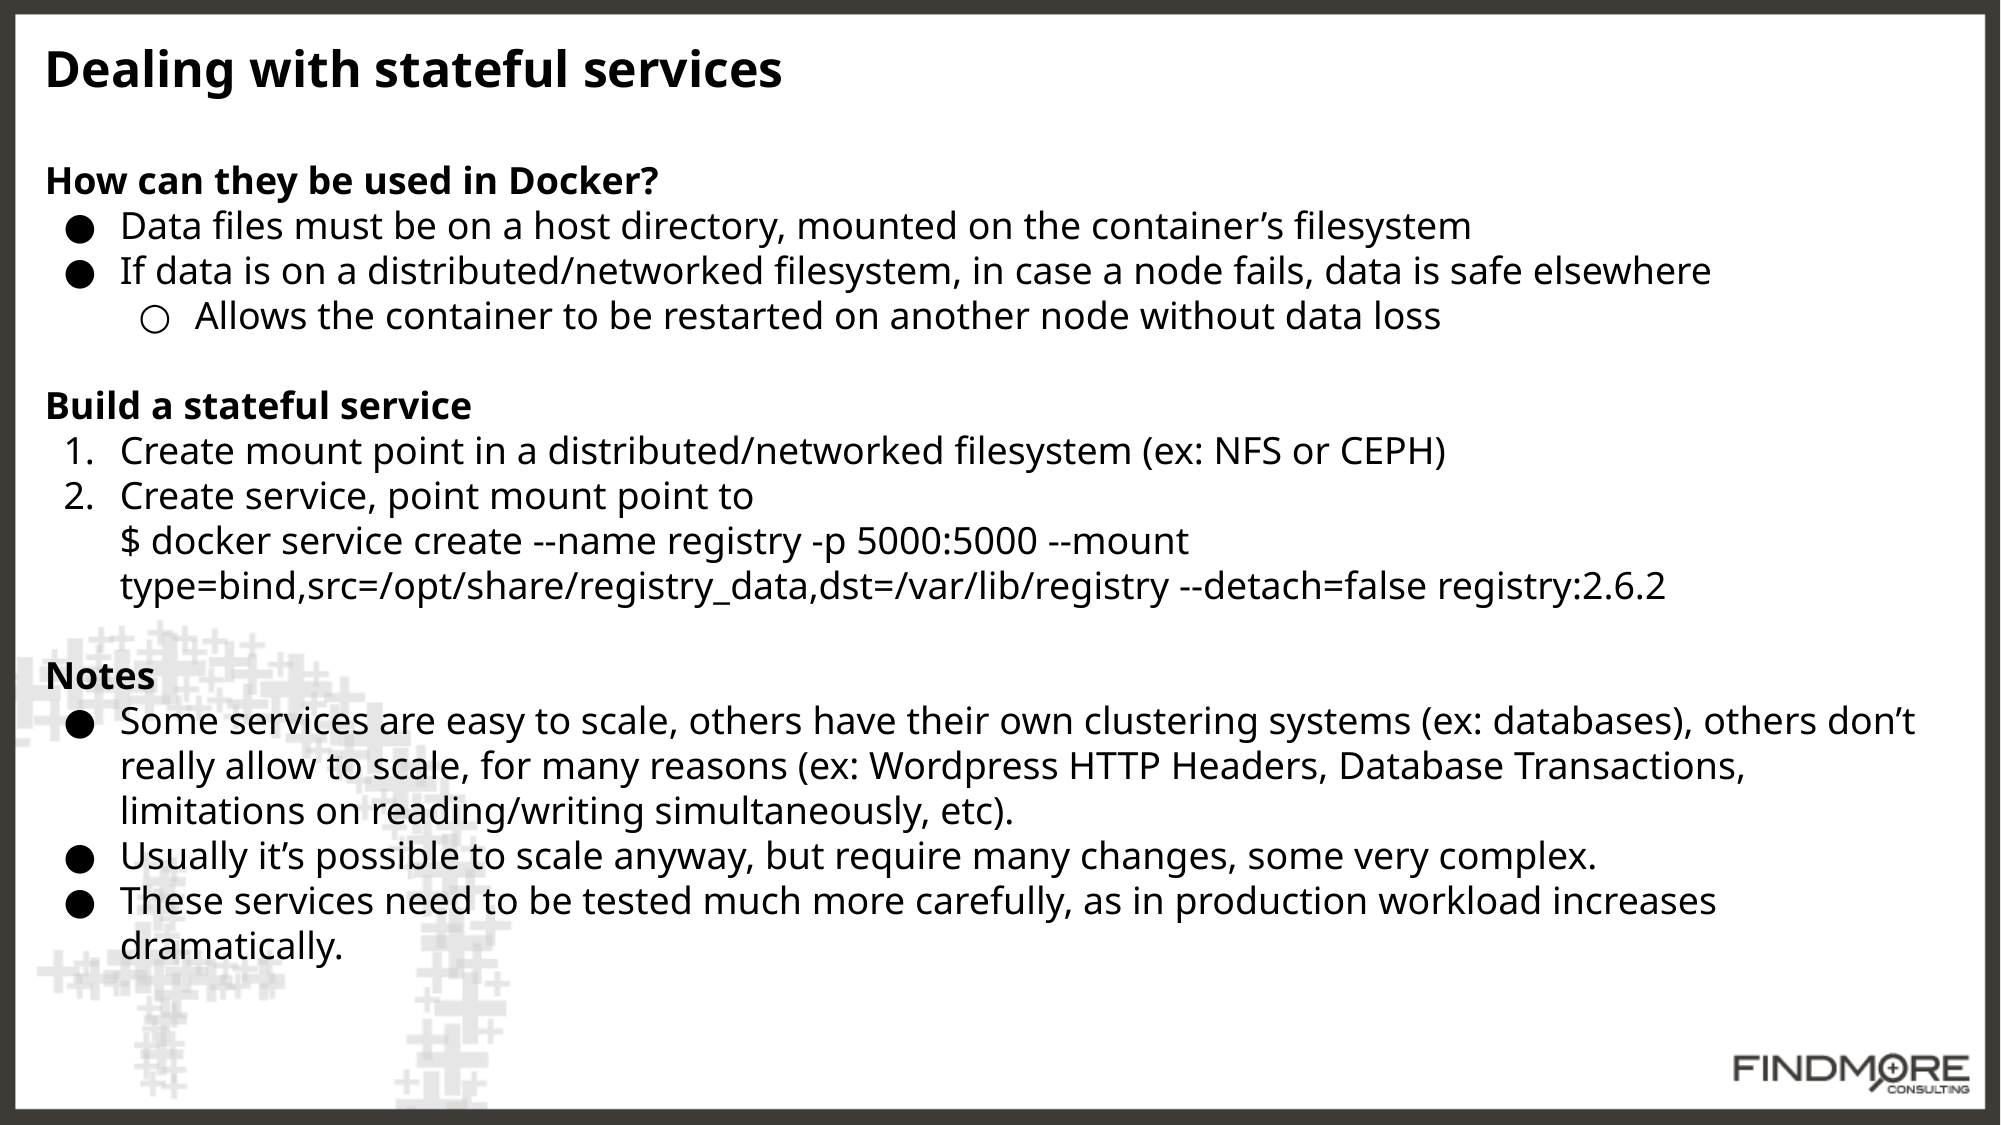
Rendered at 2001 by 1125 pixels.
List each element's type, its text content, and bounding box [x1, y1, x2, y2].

picture [0, 0, 2001, 1125]
text_box Dealing with stateful services How can they be used in Docker? Data files must be on a host directory, mounted on the container’s filesystem If data is on a distributed/networked filesystem, in case a node fails, data is safe elsewhere Allows the container to be restarted on another node without data loss Build a stateful service Create mount point in a distributed/networked filesystem (ex: NFS or CEPH) Create service, point mount point to $ docker service create --name registry -p 5000:5000 --mount type=bind,src=/opt/share/registry_data,dst=/var/lib/registry --detach=false registry:2.6.2 Notes Some services are easy to scale, others have their own clustering systems (ex: databases), others don’t really allow to scale, for many reasons (ex: Wordpress HTTP Headers, Database Transactions, limitations on reading/writing simultaneously, etc). Usually it’s possible to scale anyway, but require many changes, some very complex. These services need to be tested much more carefully, as in production workload increases dramatically. [29, 29, 1950, 1061]
